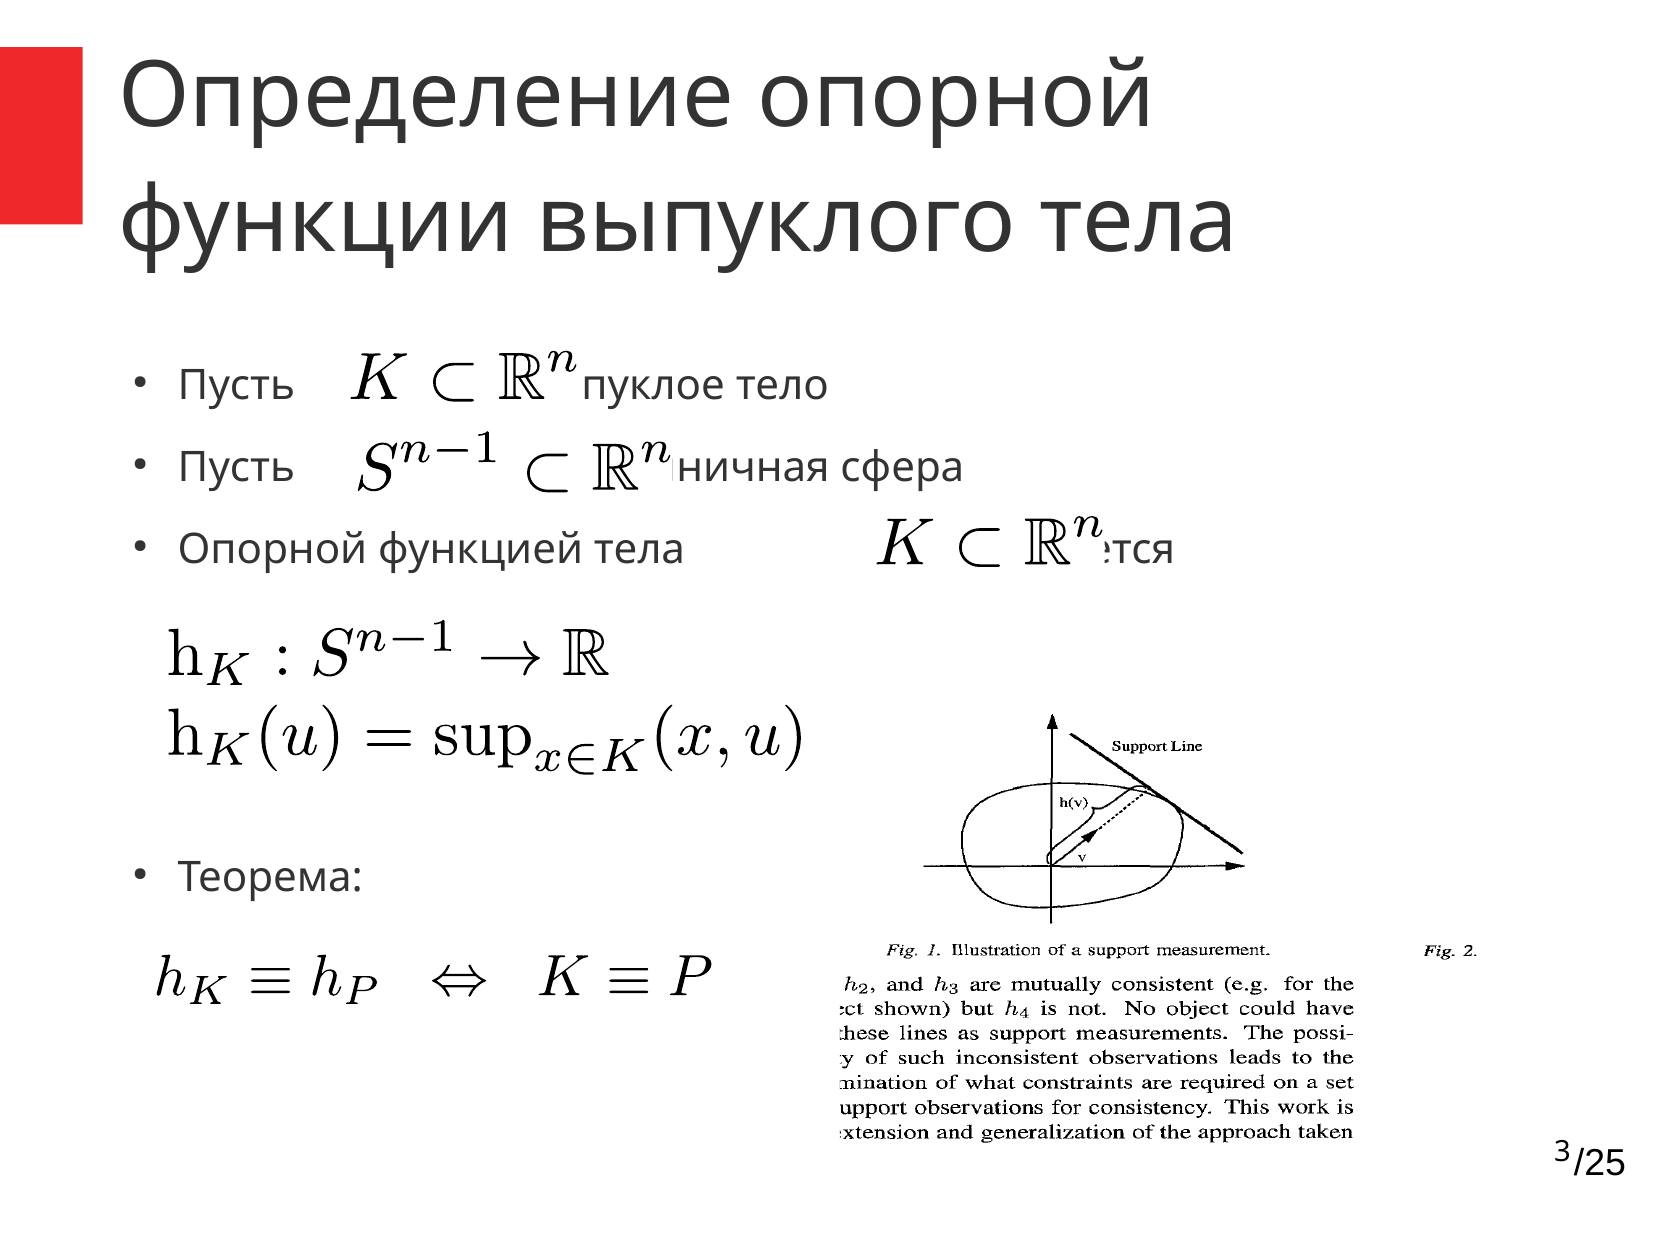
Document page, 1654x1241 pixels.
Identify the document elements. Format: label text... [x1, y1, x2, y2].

text_box [348, 350, 579, 402]
title Определение опорной функции выпуклого тела [118, 45, 1571, 261]
text_box [354, 431, 673, 493]
text_box [166, 619, 808, 775]
text_box /25 [1559, 1134, 1654, 1205]
list Пусть – выпуклое тело Пусть – единичная сфера Опорной функцией тела называется Теорема: [118, 354, 1536, 1074]
text_box [874, 516, 1105, 567]
text_box [153, 954, 714, 1004]
picture [839, 685, 1477, 1143]
